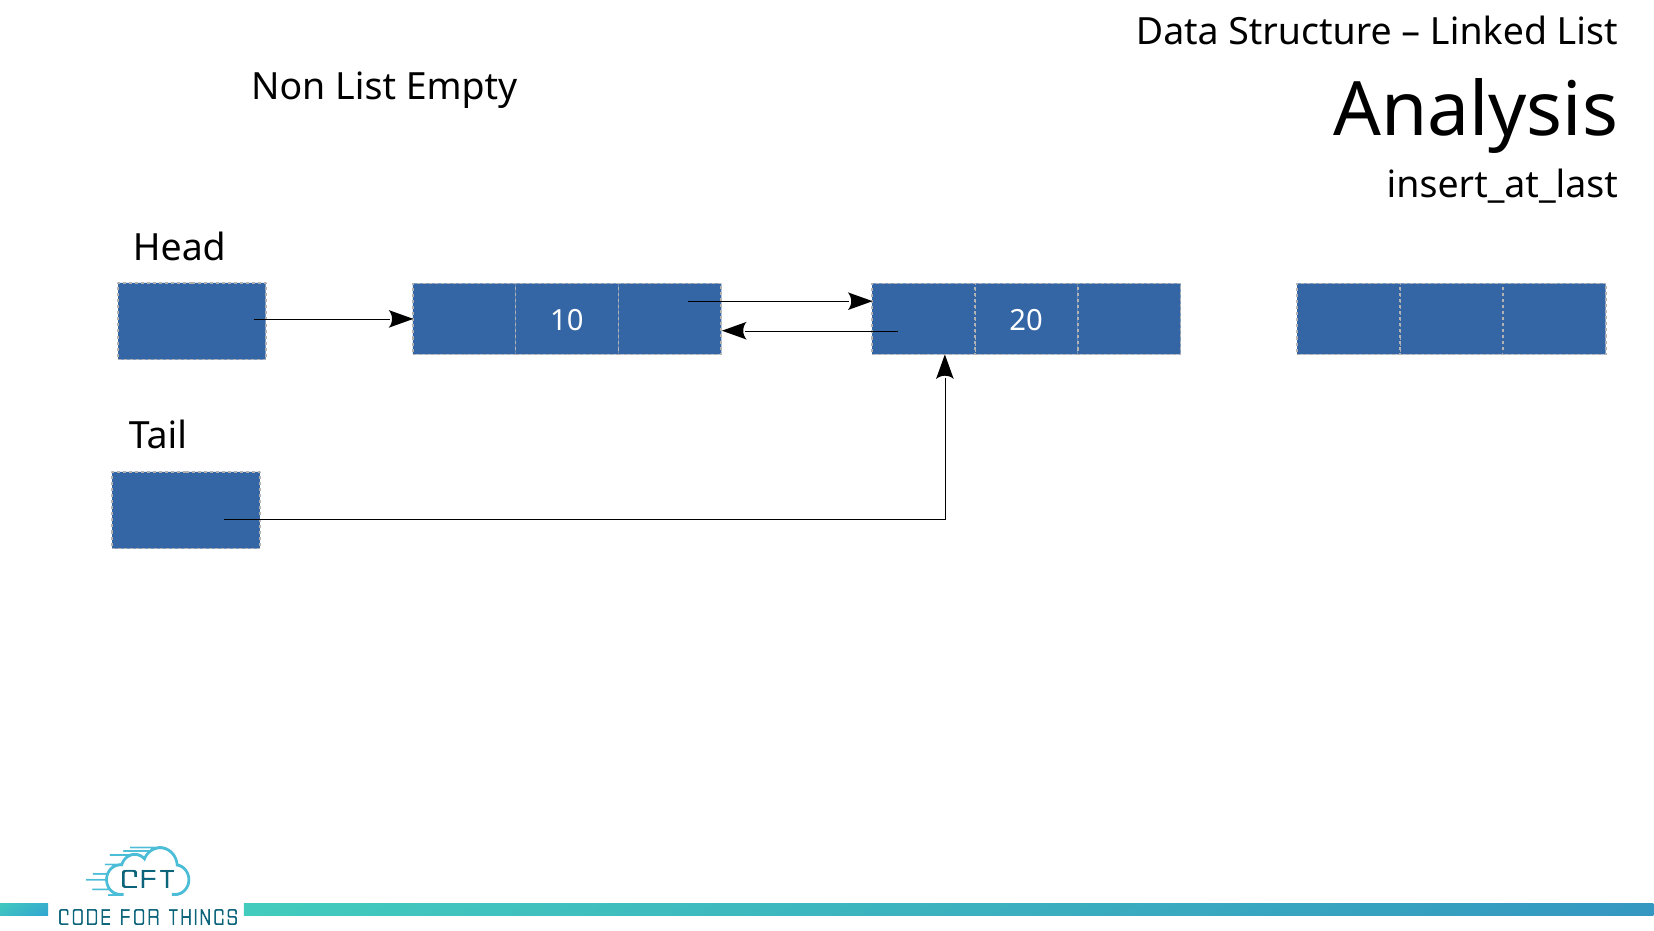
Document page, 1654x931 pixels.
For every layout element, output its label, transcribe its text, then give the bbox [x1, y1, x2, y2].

text_box [1297, 283, 1606, 355]
text_box 10 [516, 283, 618, 355]
text_box [112, 471, 260, 549]
picture [59, 846, 237, 925]
text_box Head [118, 212, 285, 293]
text_box Non List Empty [236, 52, 662, 119]
text_box [618, 283, 722, 355]
text_box [118, 293, 266, 360]
text_box [412, 283, 516, 355]
text_box 20 [975, 283, 1077, 355]
text_box Tail [114, 401, 237, 468]
title Data Structure – Linked List Analysis insert_at_last [1099, 0, 1619, 216]
text_box [1077, 283, 1181, 355]
text_box [872, 283, 975, 355]
